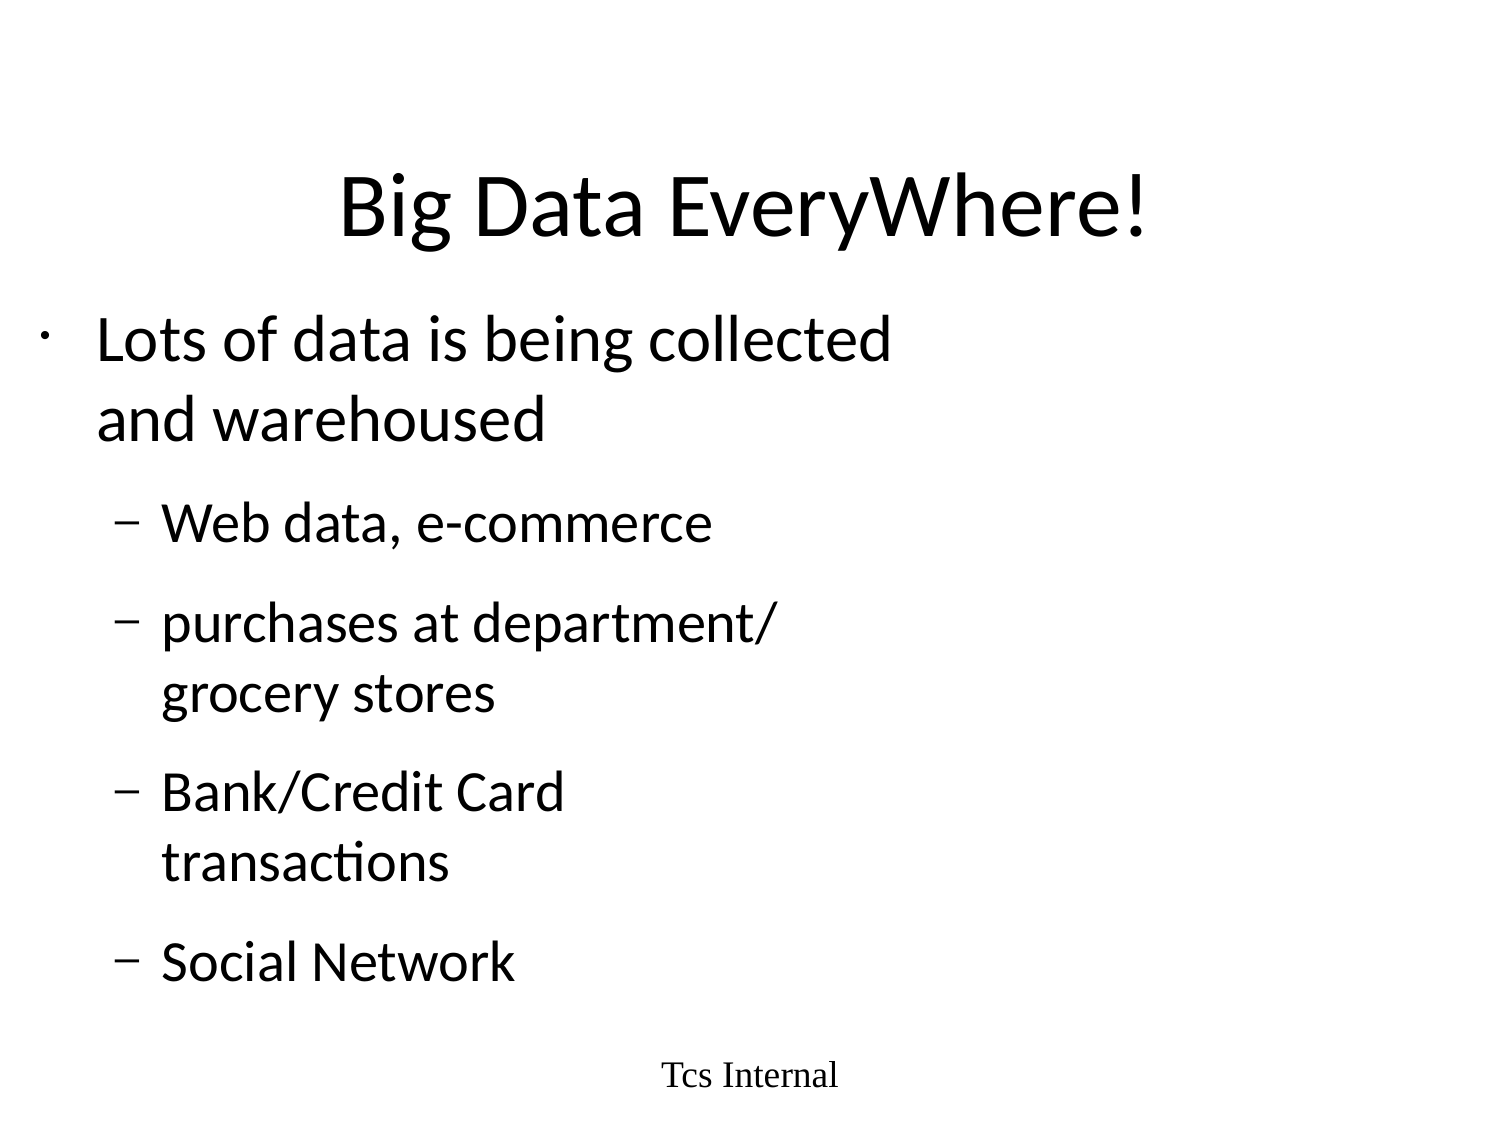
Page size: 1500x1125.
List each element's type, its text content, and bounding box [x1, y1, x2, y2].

list Lots of data is being collected and warehoused Web data, e-commerce purchases at department/ grocery stores Bank/Credit Card transactions Social Network [24, 287, 1463, 1125]
title Big Data EveryWhere! [37, 137, 1475, 238]
